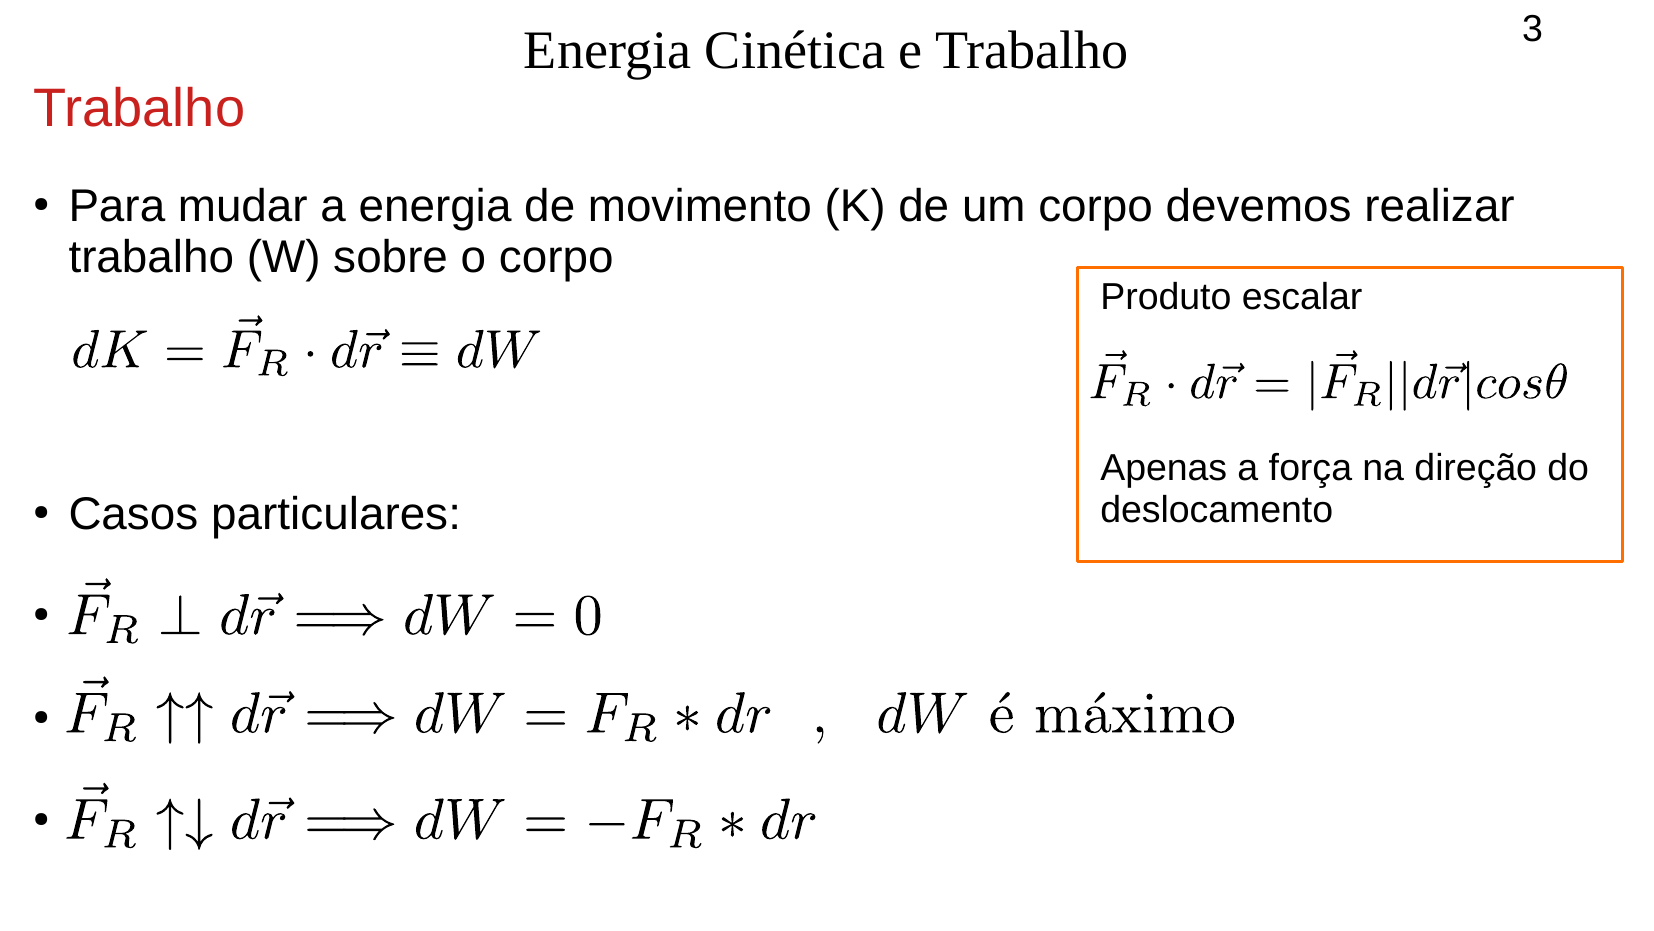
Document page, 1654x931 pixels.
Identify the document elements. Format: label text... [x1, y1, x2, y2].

picture [63, 575, 603, 646]
picture [1088, 350, 1567, 411]
text_box Apenas a força na direção do deslocamento [1085, 439, 1615, 538]
text_box Trabalho Para mudar a energia de movimento (K) de um corpo devemos realizar trabalho (W) sobre o corpo Casos particulares: [1079, 269, 1615, 560]
text_box Energia Cinética e Trabalho [509, 0, 1145, 88]
text_box Trabalho Para mudar a energia de movimento (K) de um corpo devemos realizar trabalho (W) sobre o corpo Casos particulares: [18, 70, 1615, 891]
picture [69, 313, 543, 379]
picture [63, 676, 1235, 744]
text_box <number> [1507, 0, 1654, 71]
text_box Produto escalar [1085, 269, 1378, 325]
picture [63, 782, 816, 850]
